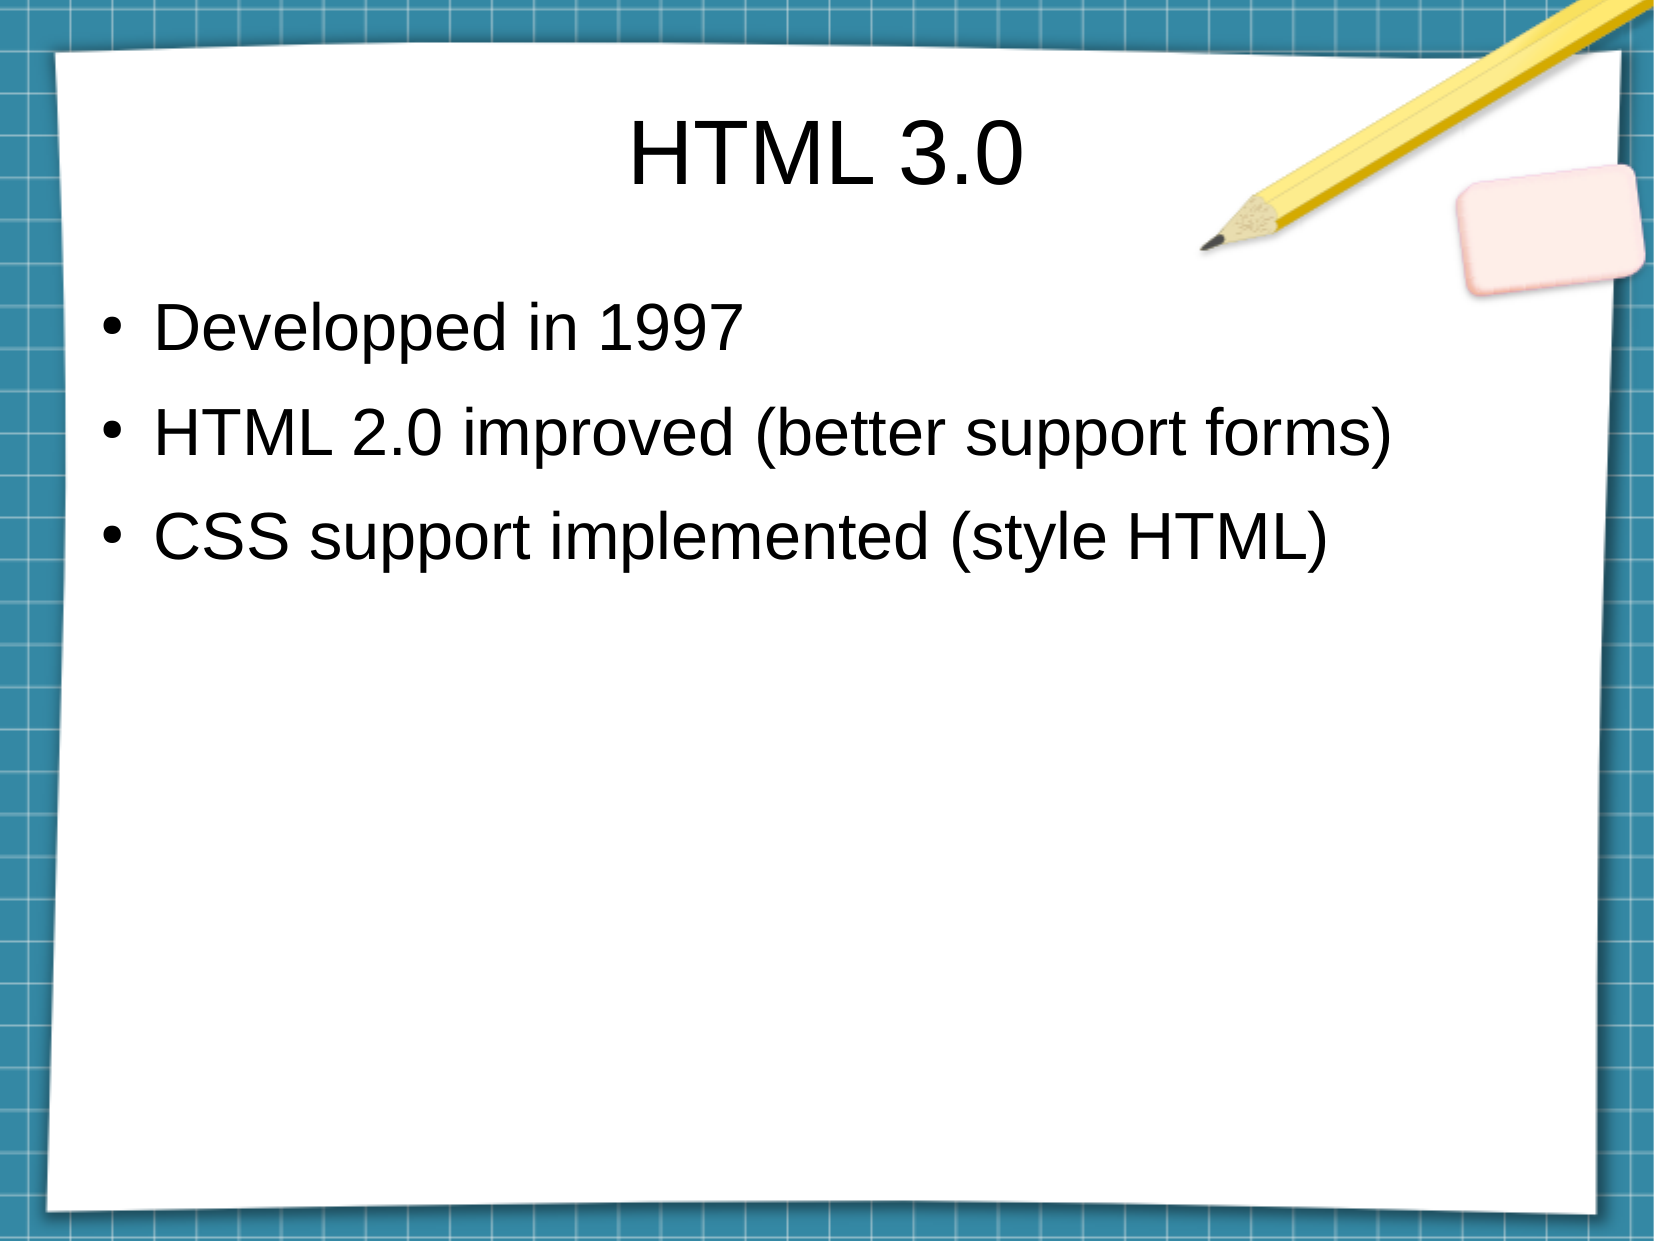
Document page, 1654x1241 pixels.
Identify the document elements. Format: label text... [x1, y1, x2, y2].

title HTML 3.0 [82, 49, 1571, 257]
picture [0, 0, 1654, 1241]
list Developped in 1997 HTML 2.0 improved (better support forms) CSS support implemented (style HTML) [82, 290, 1571, 1010]
